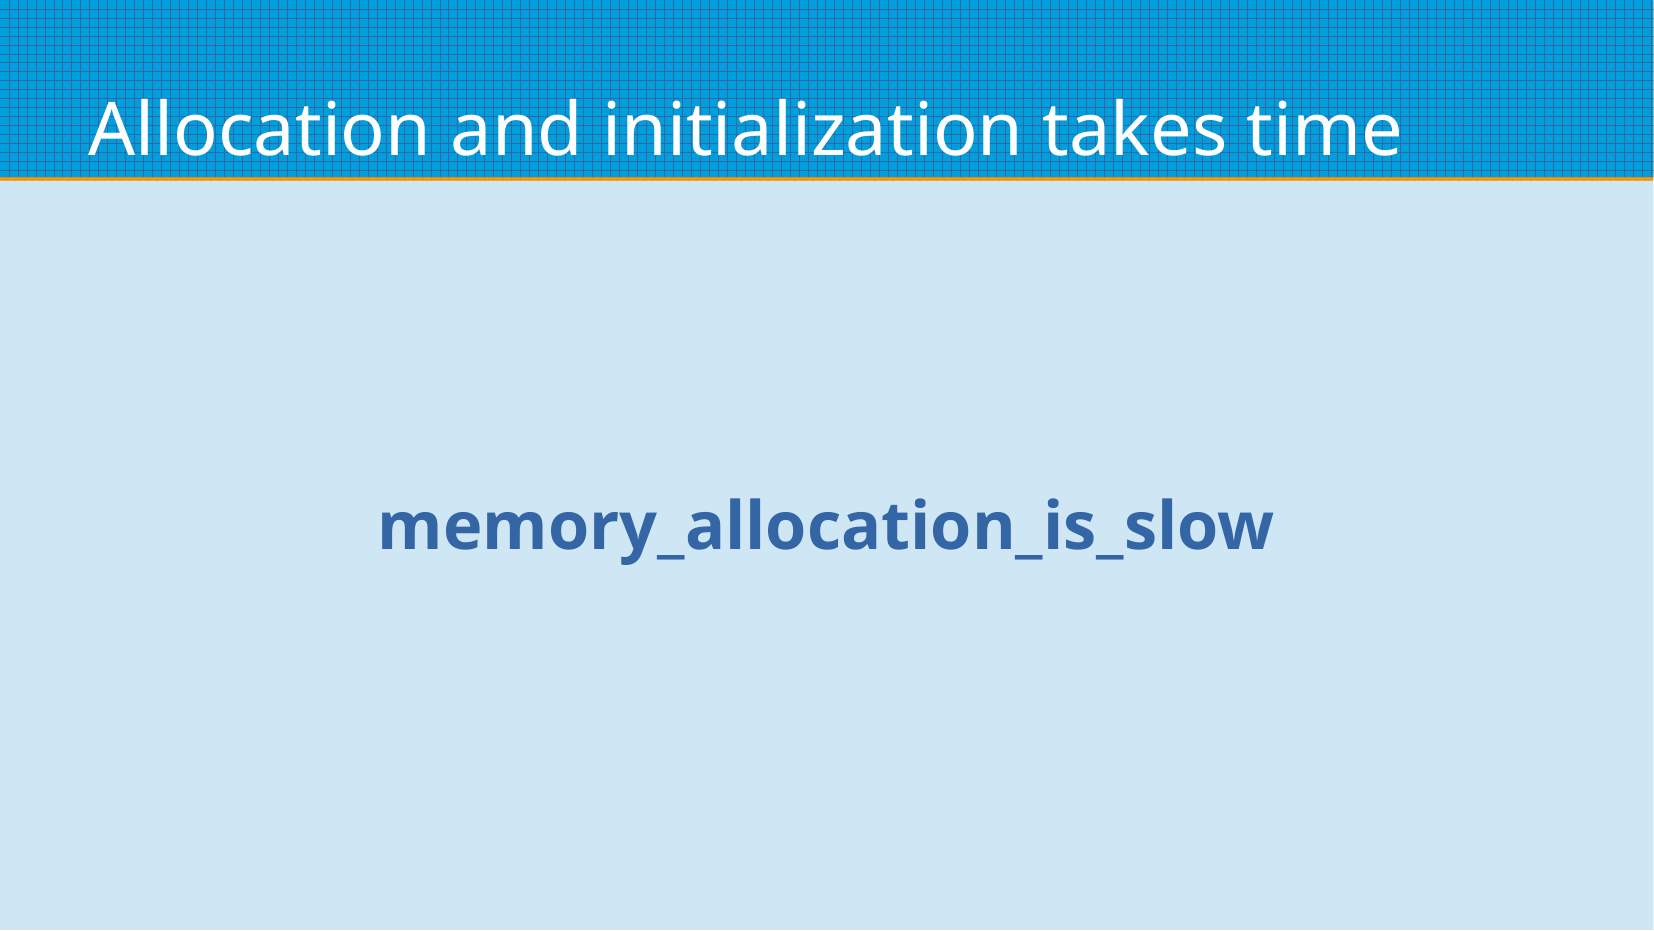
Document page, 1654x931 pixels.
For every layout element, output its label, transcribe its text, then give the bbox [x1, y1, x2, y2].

title Allocation and initialization takes time [88, 14, 1565, 178]
subtitle memory_allocation_is_slow [88, 236, 1565, 813]
